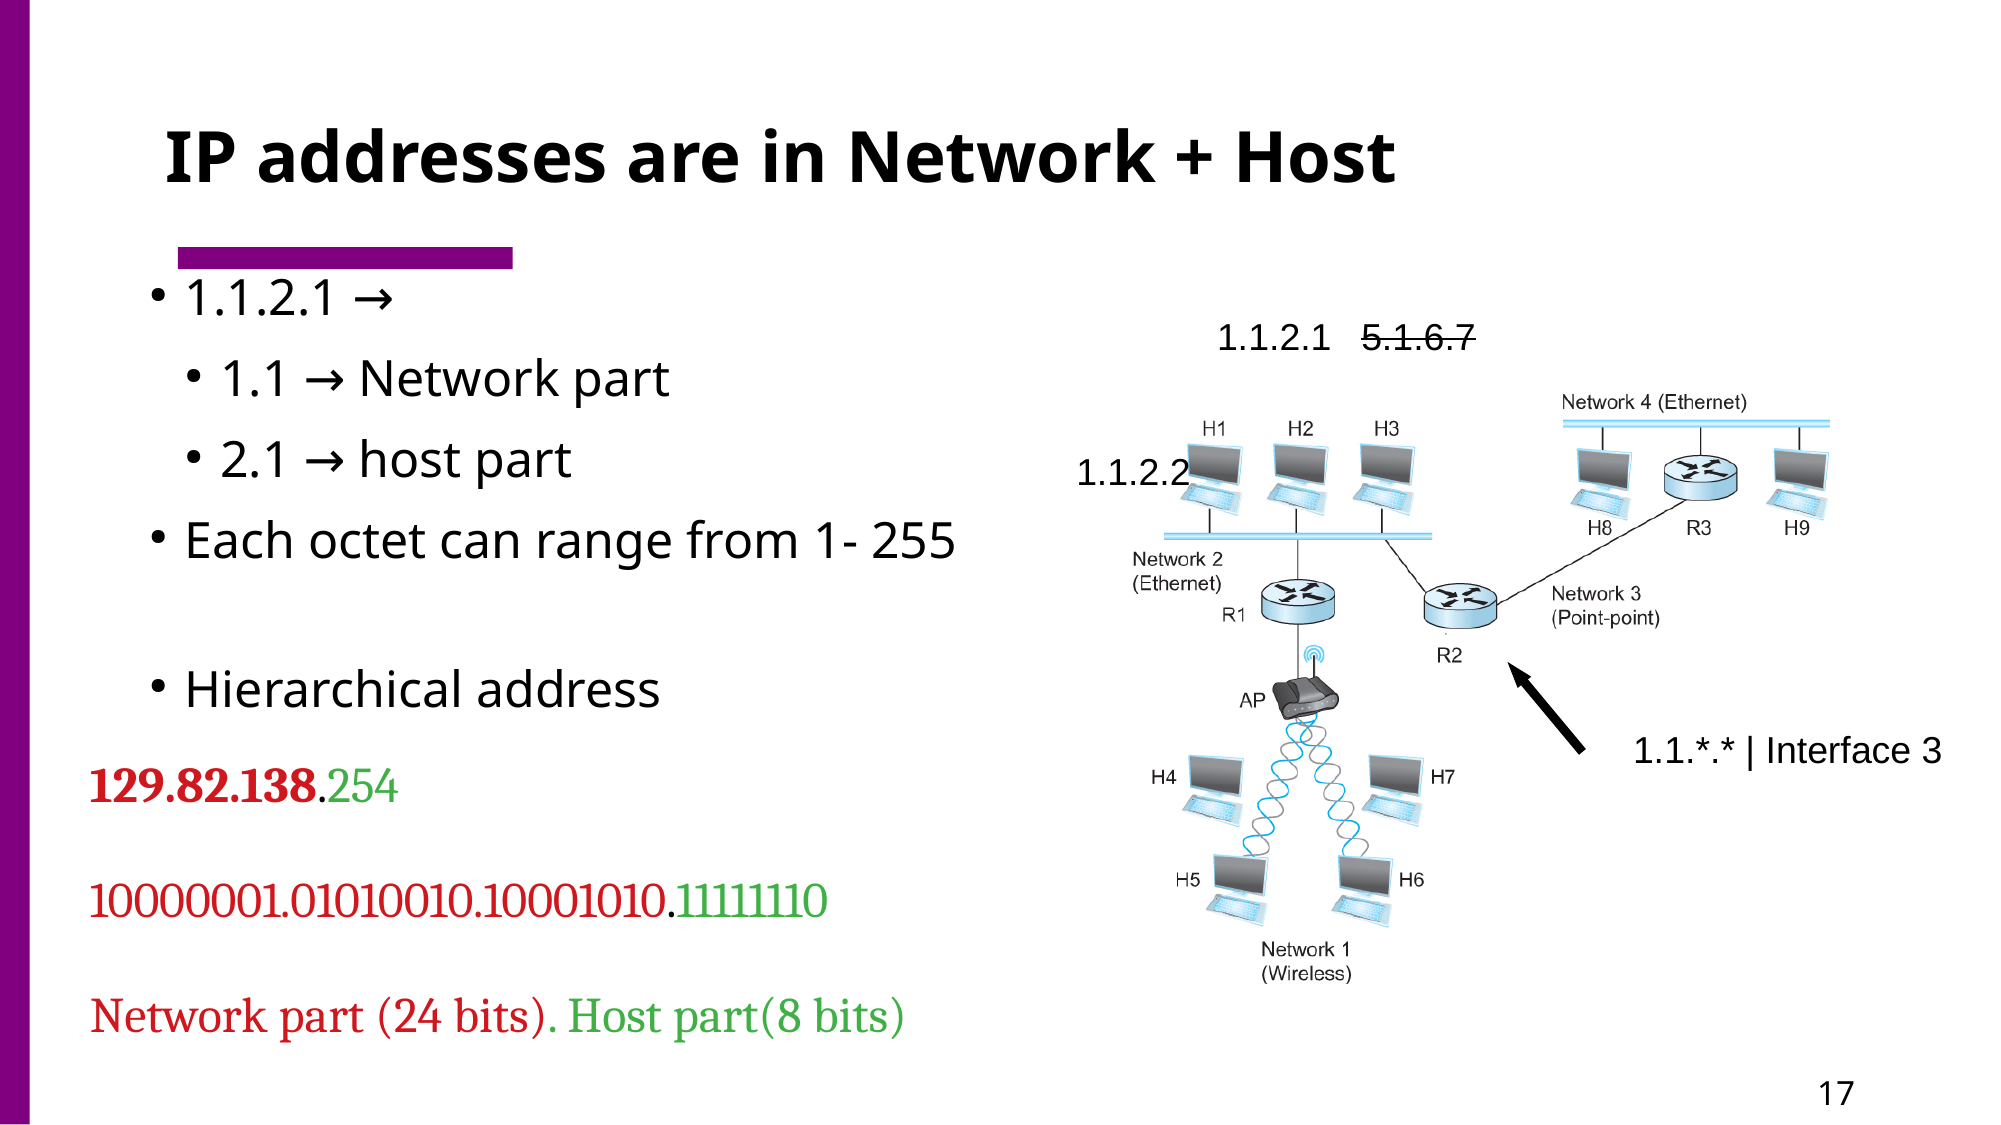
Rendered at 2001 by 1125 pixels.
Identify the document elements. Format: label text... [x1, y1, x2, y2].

text_box IP addresses are in Network + Host [151, 0, 1849, 212]
text_box 1.1.2.1 → 1.1 → Network part 2.1 → host part Each octet can range from 1- 255 Hierarchical address [63, 254, 1921, 1087]
picture [1132, 391, 1830, 984]
text_box 129.82.138.254 10000001.01010010.10001010.11111110 Network part (24 bits). Host part(8 bits) [75, 750, 1096, 1125]
text_box 1.1.2.1 [1202, 308, 1347, 366]
text_box 1.1.*.* | Interface 3 [1618, 721, 1988, 779]
text_box 5.1.6.7 [1347, 308, 1491, 366]
text_box 1.1.2.2 [1061, 443, 1206, 501]
